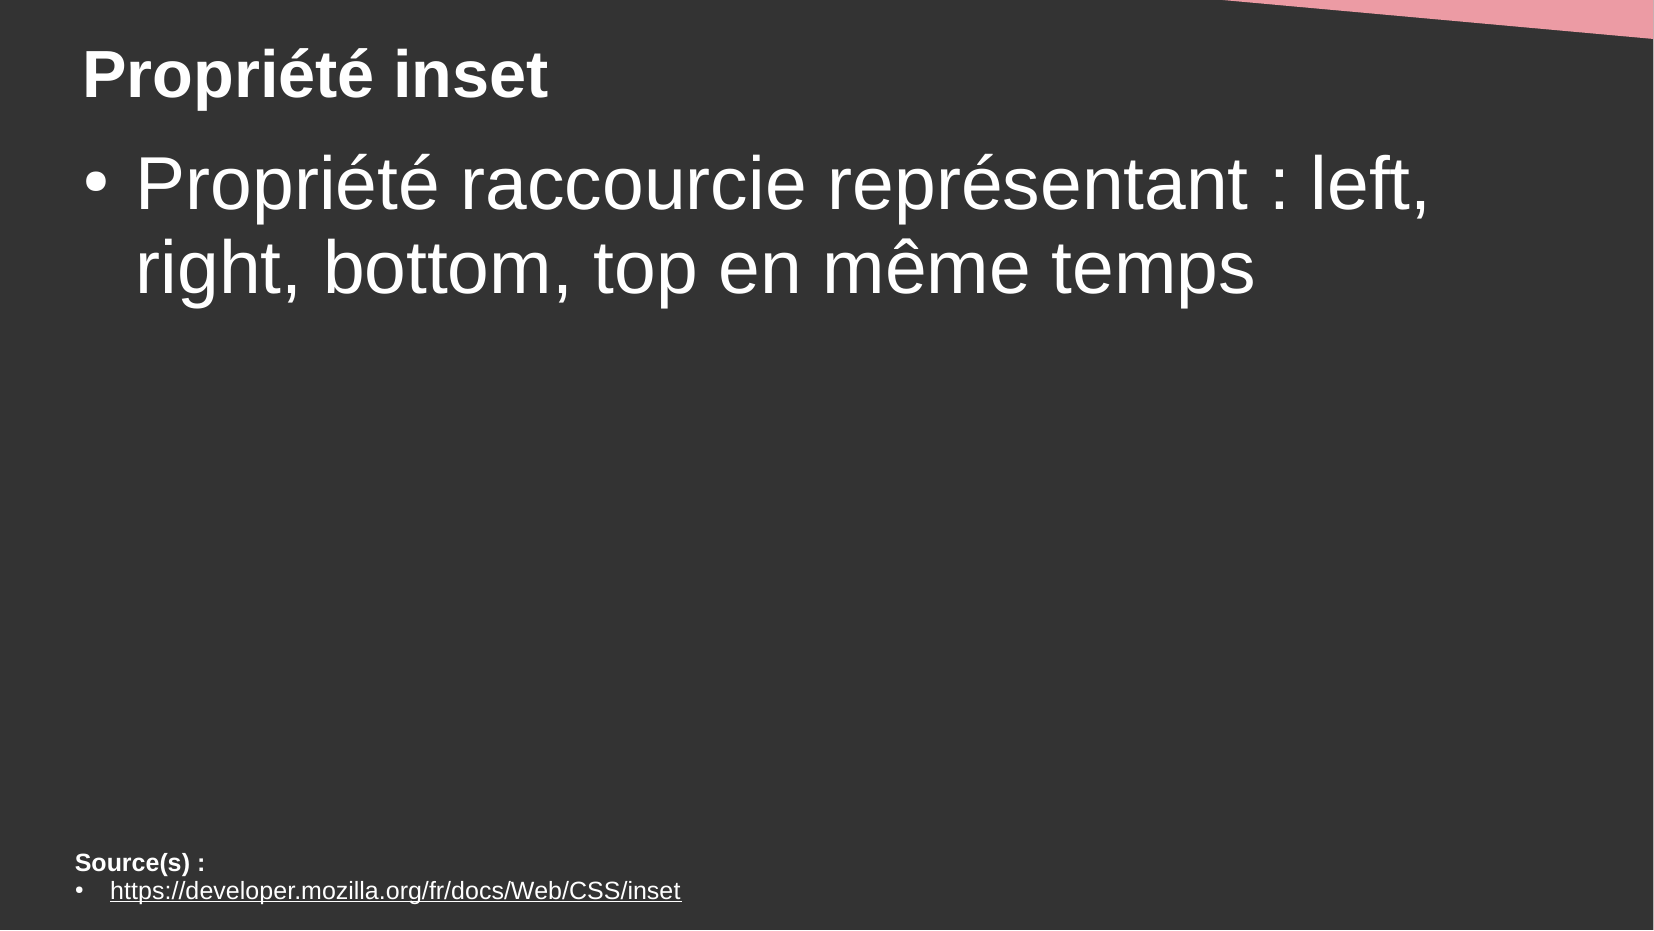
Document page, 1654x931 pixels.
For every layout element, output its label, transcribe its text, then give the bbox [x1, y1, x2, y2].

text_box Source(s) : https://developer.mozilla.org/fr/docs/Web/CSS/inset [60, 841, 1546, 931]
list Propriété raccourcie représentant : left, right, bottom, top en même temps [64, 141, 1604, 426]
title Propriété inset [82, 37, 1571, 114]
text_box [1222, 0, 1654, 40]
